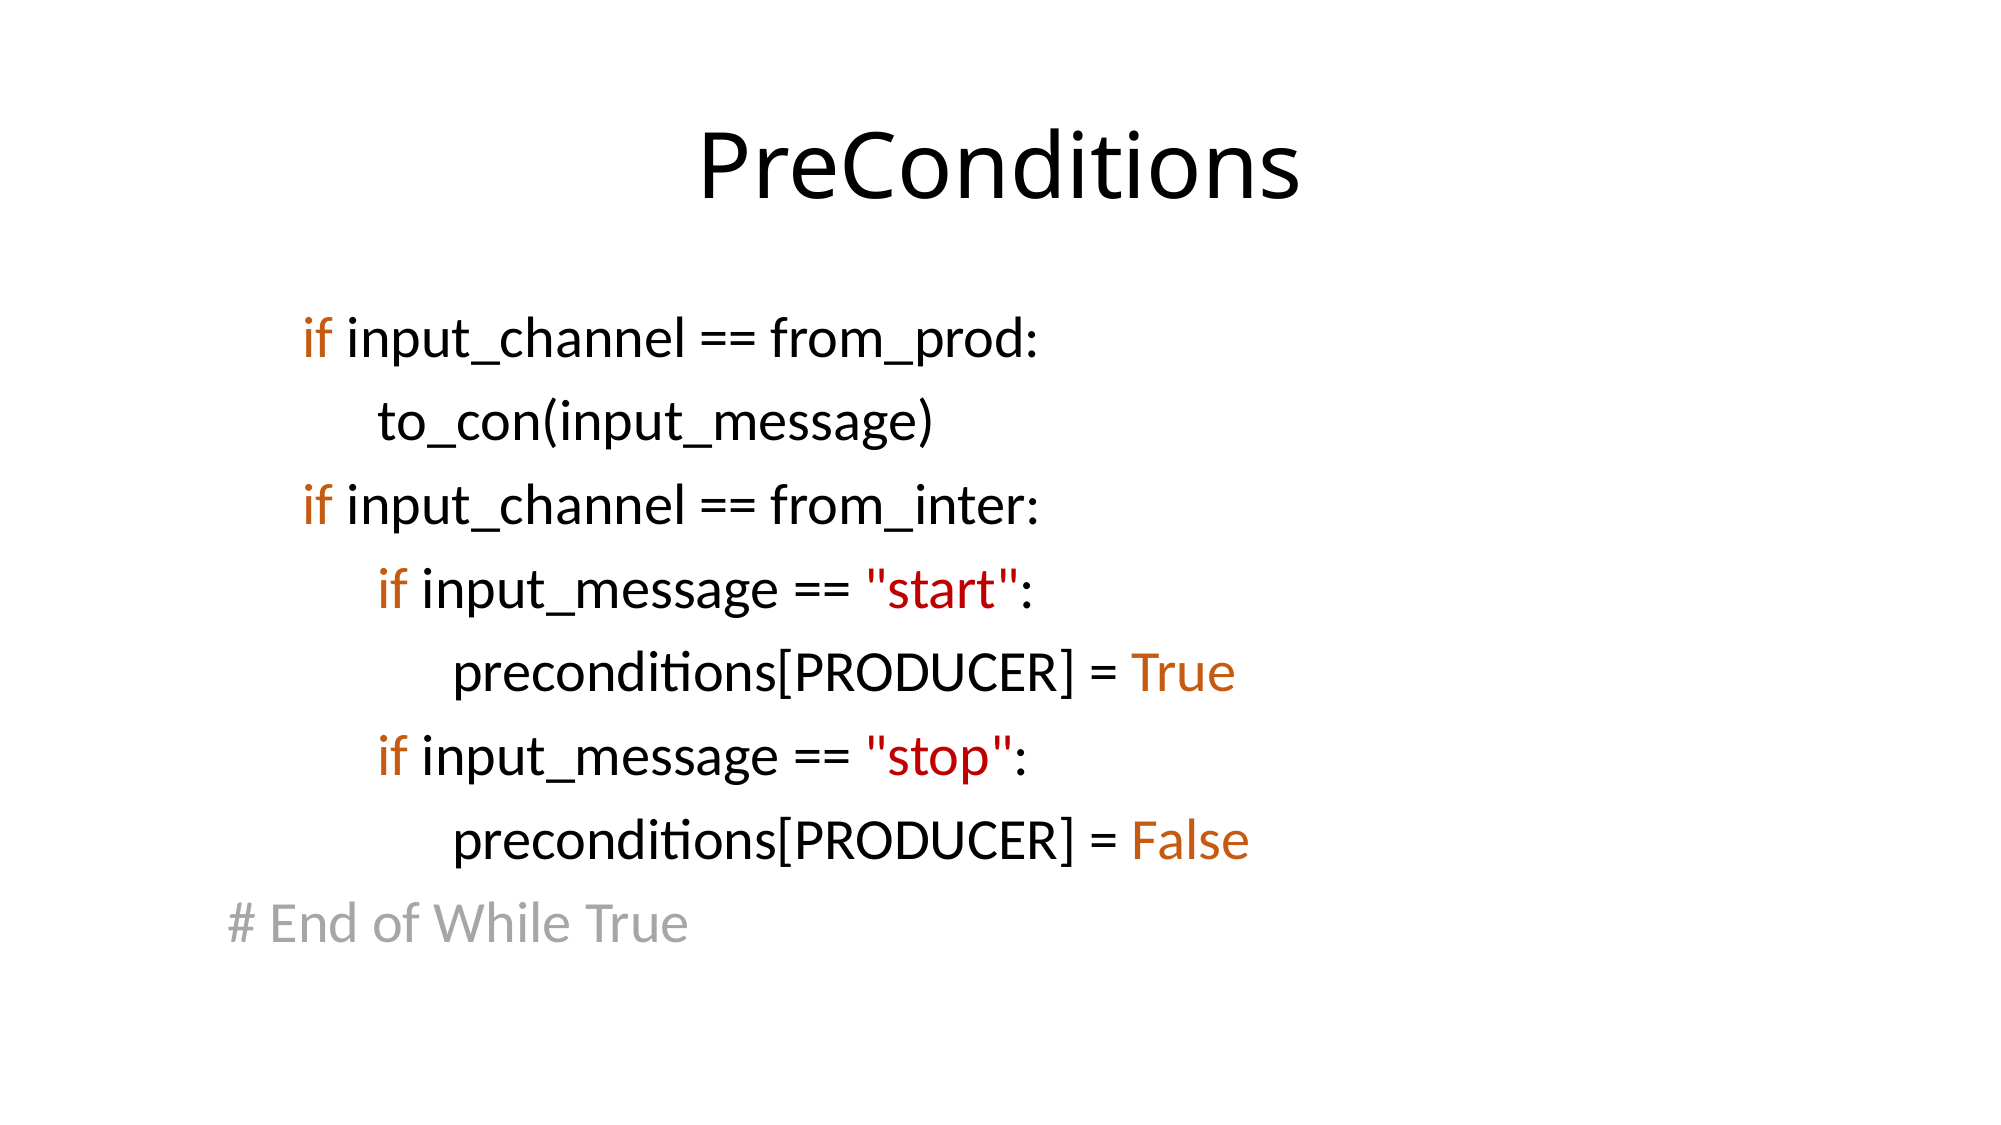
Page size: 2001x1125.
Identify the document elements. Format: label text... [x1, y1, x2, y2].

list if input_channel == from_prod: to_con(input_message) if input_channel == from_inter: if input_message == "start": preconditions[PRODUCER] = True if input_message == "stop": preconditions[PRODUCER] = False # End of While True [137, 299, 1863, 1014]
title PreConditions [137, 59, 1863, 278]
